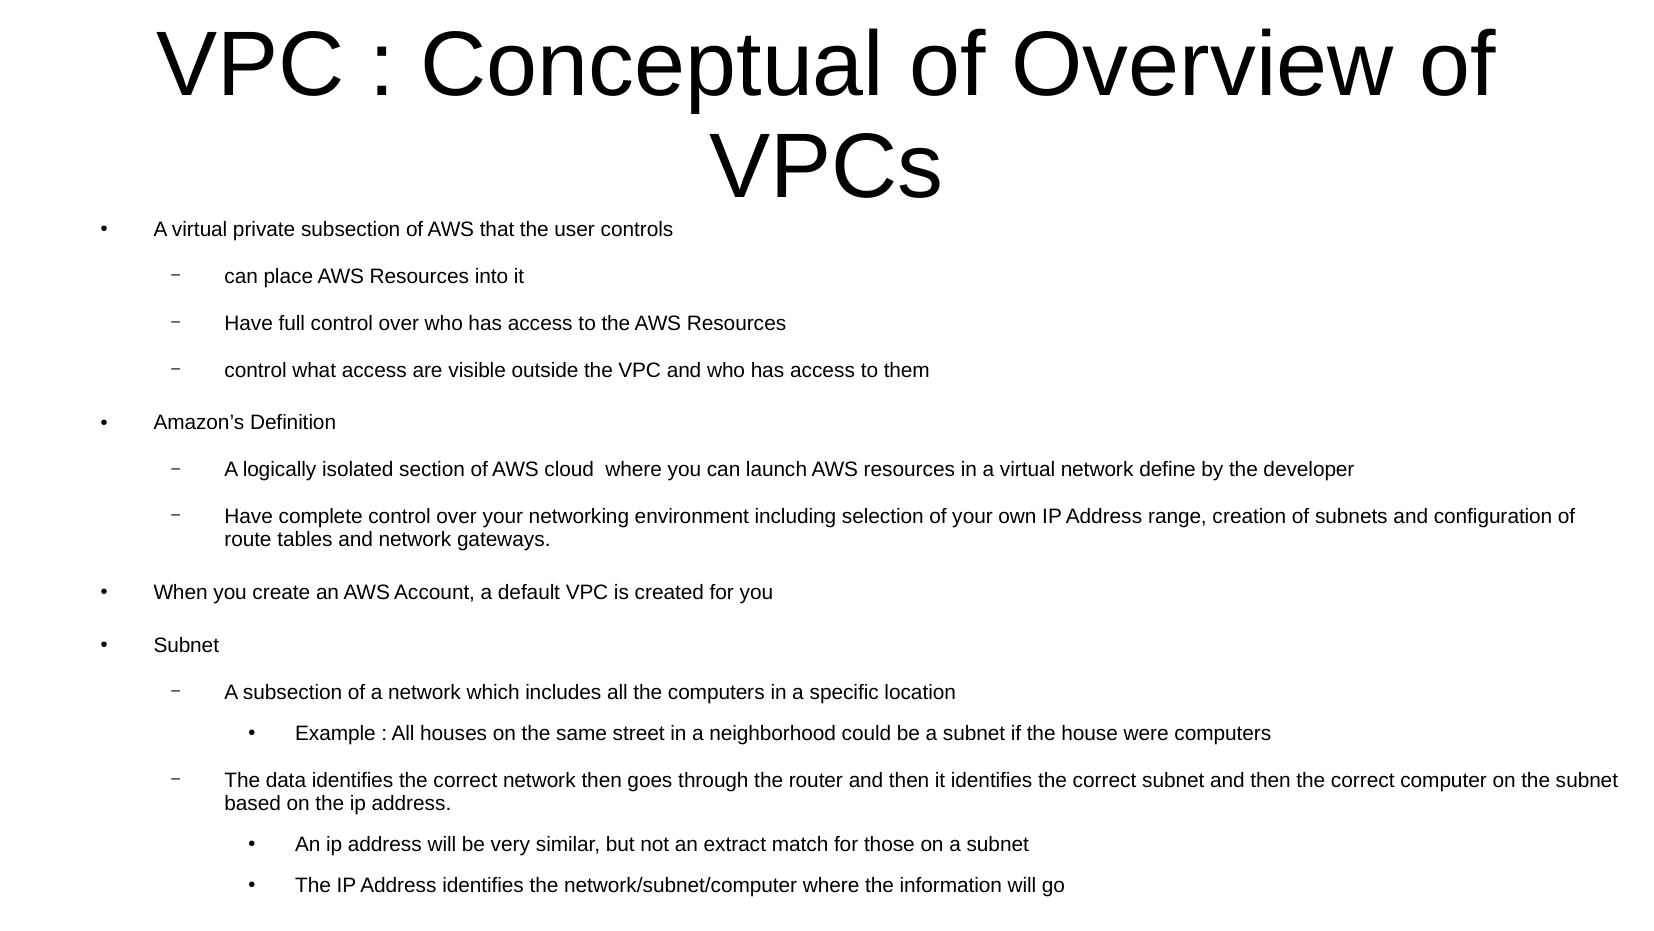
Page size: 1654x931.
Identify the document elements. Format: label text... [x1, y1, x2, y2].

title VPC : Conceptual of Overview of VPCs [82, 12, 1571, 217]
list A virtual private subsection of AWS that the user controls can place AWS Resources into it Have full control over who has access to the AWS Resources control what access are visible outside the VPC and who has access to them Amazon’s Definition A logically isolated section of AWS cloud where you can launch AWS resources in a virtual network define by the developer Have complete control over your networking environment including selection of your own IP Address range, creation of subnets and configuration of route tables and network gateways. When you create an AWS Account, a default VPC is created for you Subnet A subsection of a network which includes all the computers in a specific location Example : All houses on the same street in a neighborhood could be a subnet if the house were computers The data identifies the correct network then goes through the router and then it identifies the correct subnet and then the correct computer on the subnet based on the ip address. An ip address will be very similar, but not an extract match for those on a subnet The IP Address identifies the network/subnet/computer where the information will go [82, 217, 1621, 901]
